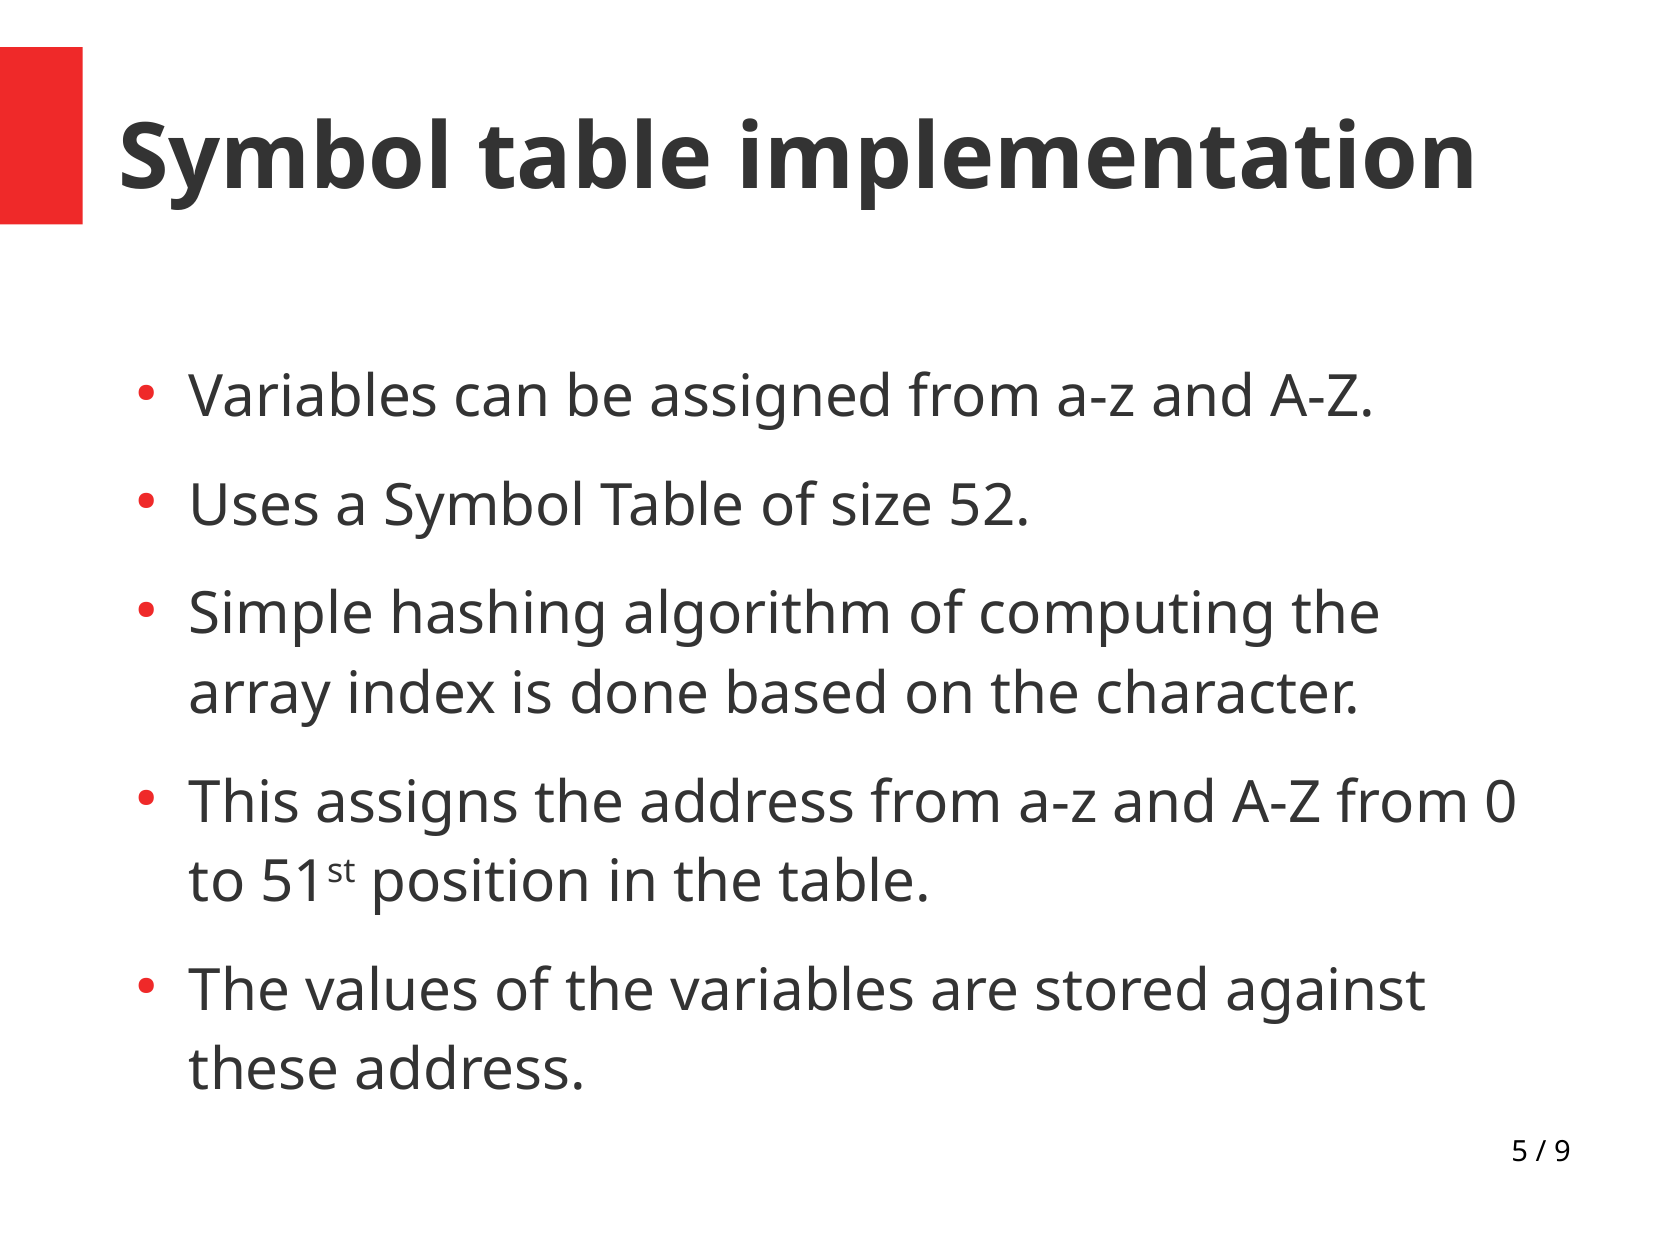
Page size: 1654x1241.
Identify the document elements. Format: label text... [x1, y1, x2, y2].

list Variables can be assigned from a-z and A-Z. Uses a Symbol Table of size 52. Simple hashing algorithm of computing the array index is done based on the character. This assigns the address from a-z and A-Z from 0 to 51st position in the table. The values of the variables are stored against these address. [118, 354, 1536, 1074]
title Symbol table implementation [118, 45, 1571, 260]
